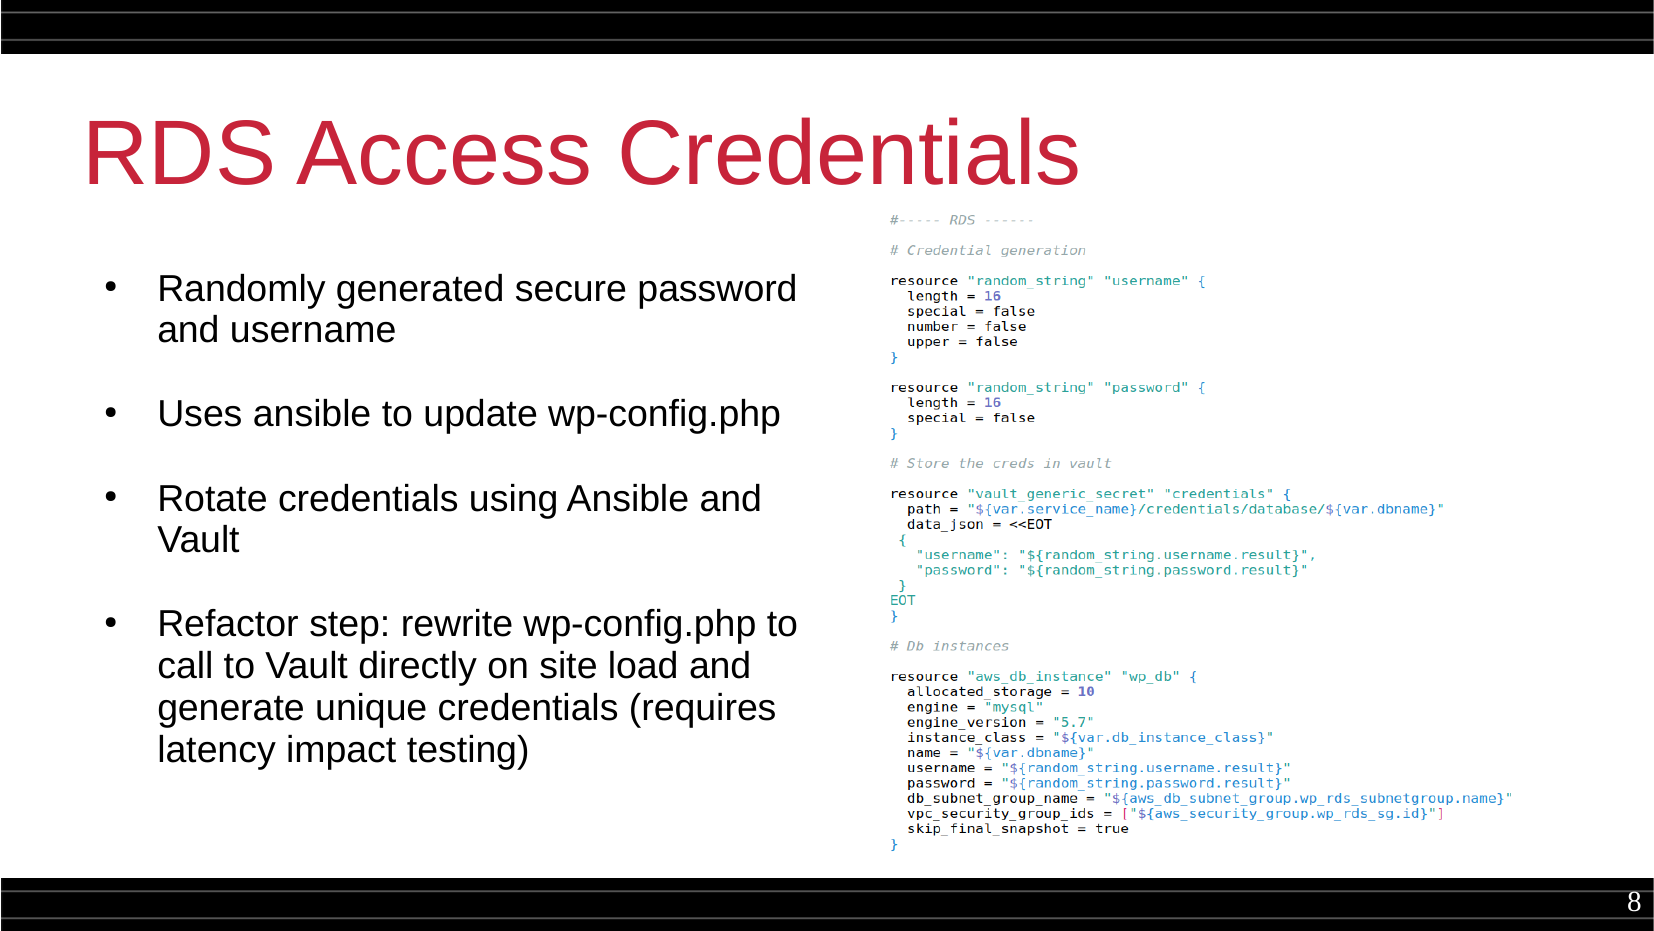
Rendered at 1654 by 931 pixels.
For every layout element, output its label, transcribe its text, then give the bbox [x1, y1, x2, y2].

text_box Randomly generated secure password and username Uses ansible to update wp-config.php Rotate credentials using Ansible and Vault Refactor step: rewrite wp-config.php to call to Vault directly on site load and generate unique credentials (requires latency impact testing) [71, 217, 826, 863]
picture [1, 878, 1654, 931]
picture [885, 200, 1531, 860]
picture [1, 0, 1654, 54]
title RDS Access Credentials [82, 75, 1571, 231]
